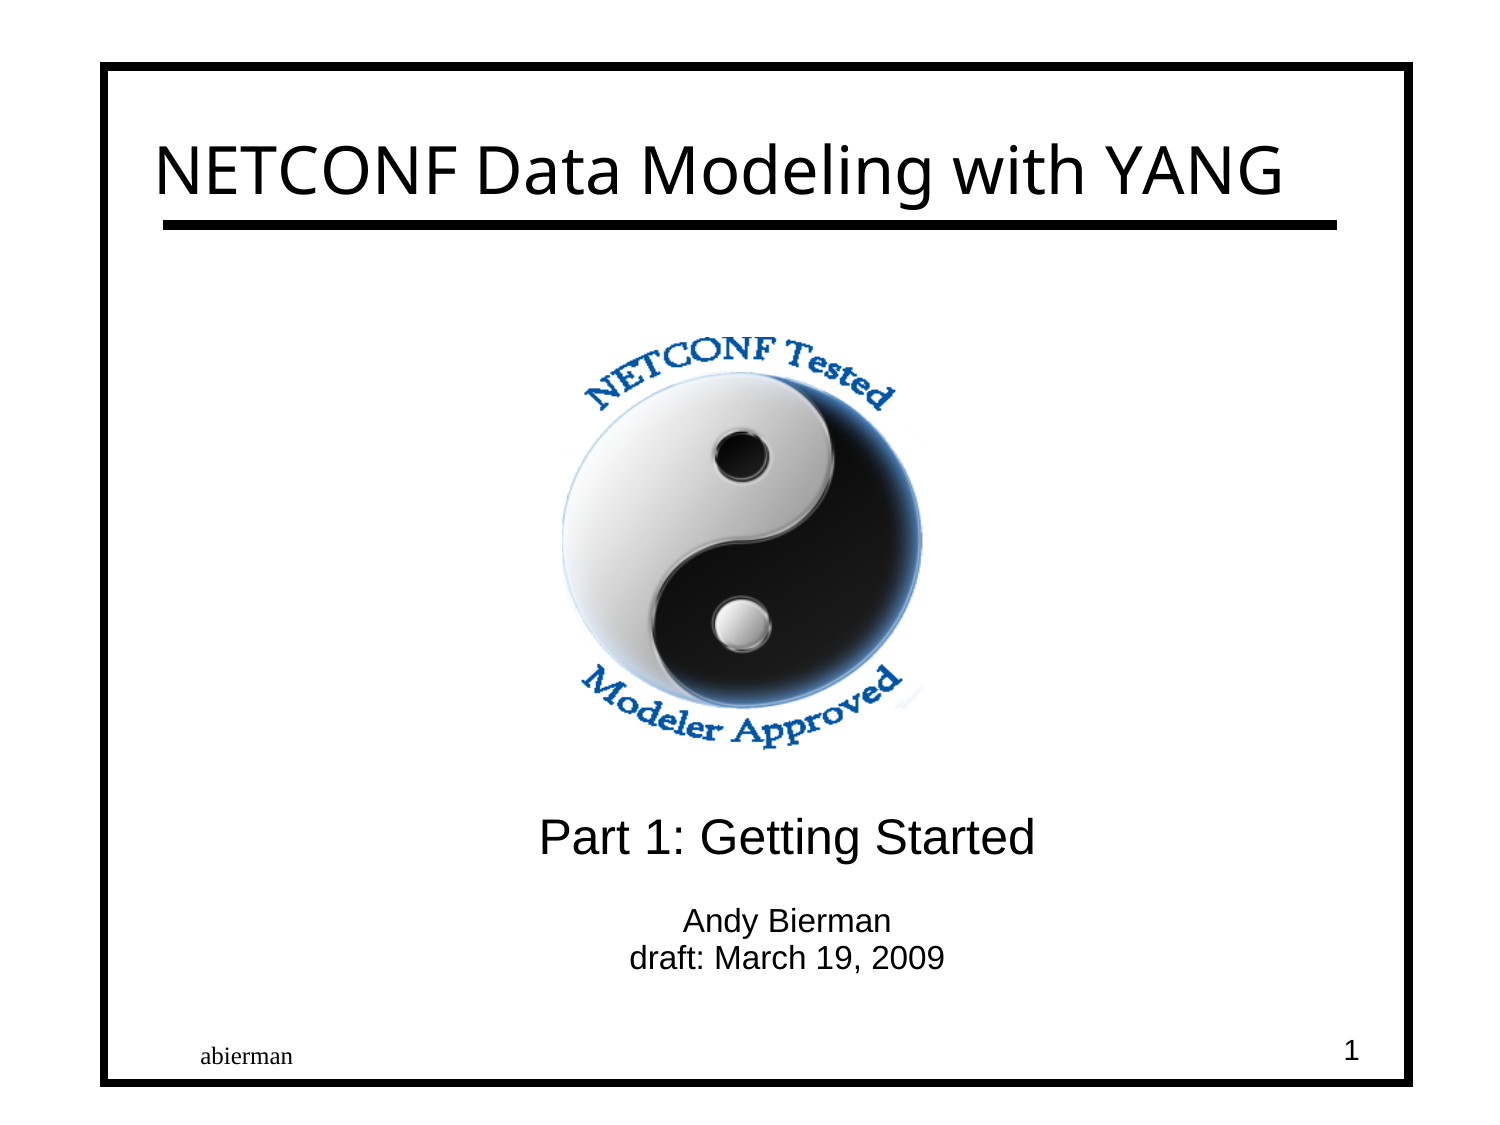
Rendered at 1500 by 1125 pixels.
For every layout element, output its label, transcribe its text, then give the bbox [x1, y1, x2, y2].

subtitle Part 1: Getting Started Andy Bierman draft: March 19, 2009 [268, 801, 1232, 991]
picture [562, 337, 938, 751]
title NETCONF Data Modeling with YANG [82, 70, 1358, 313]
